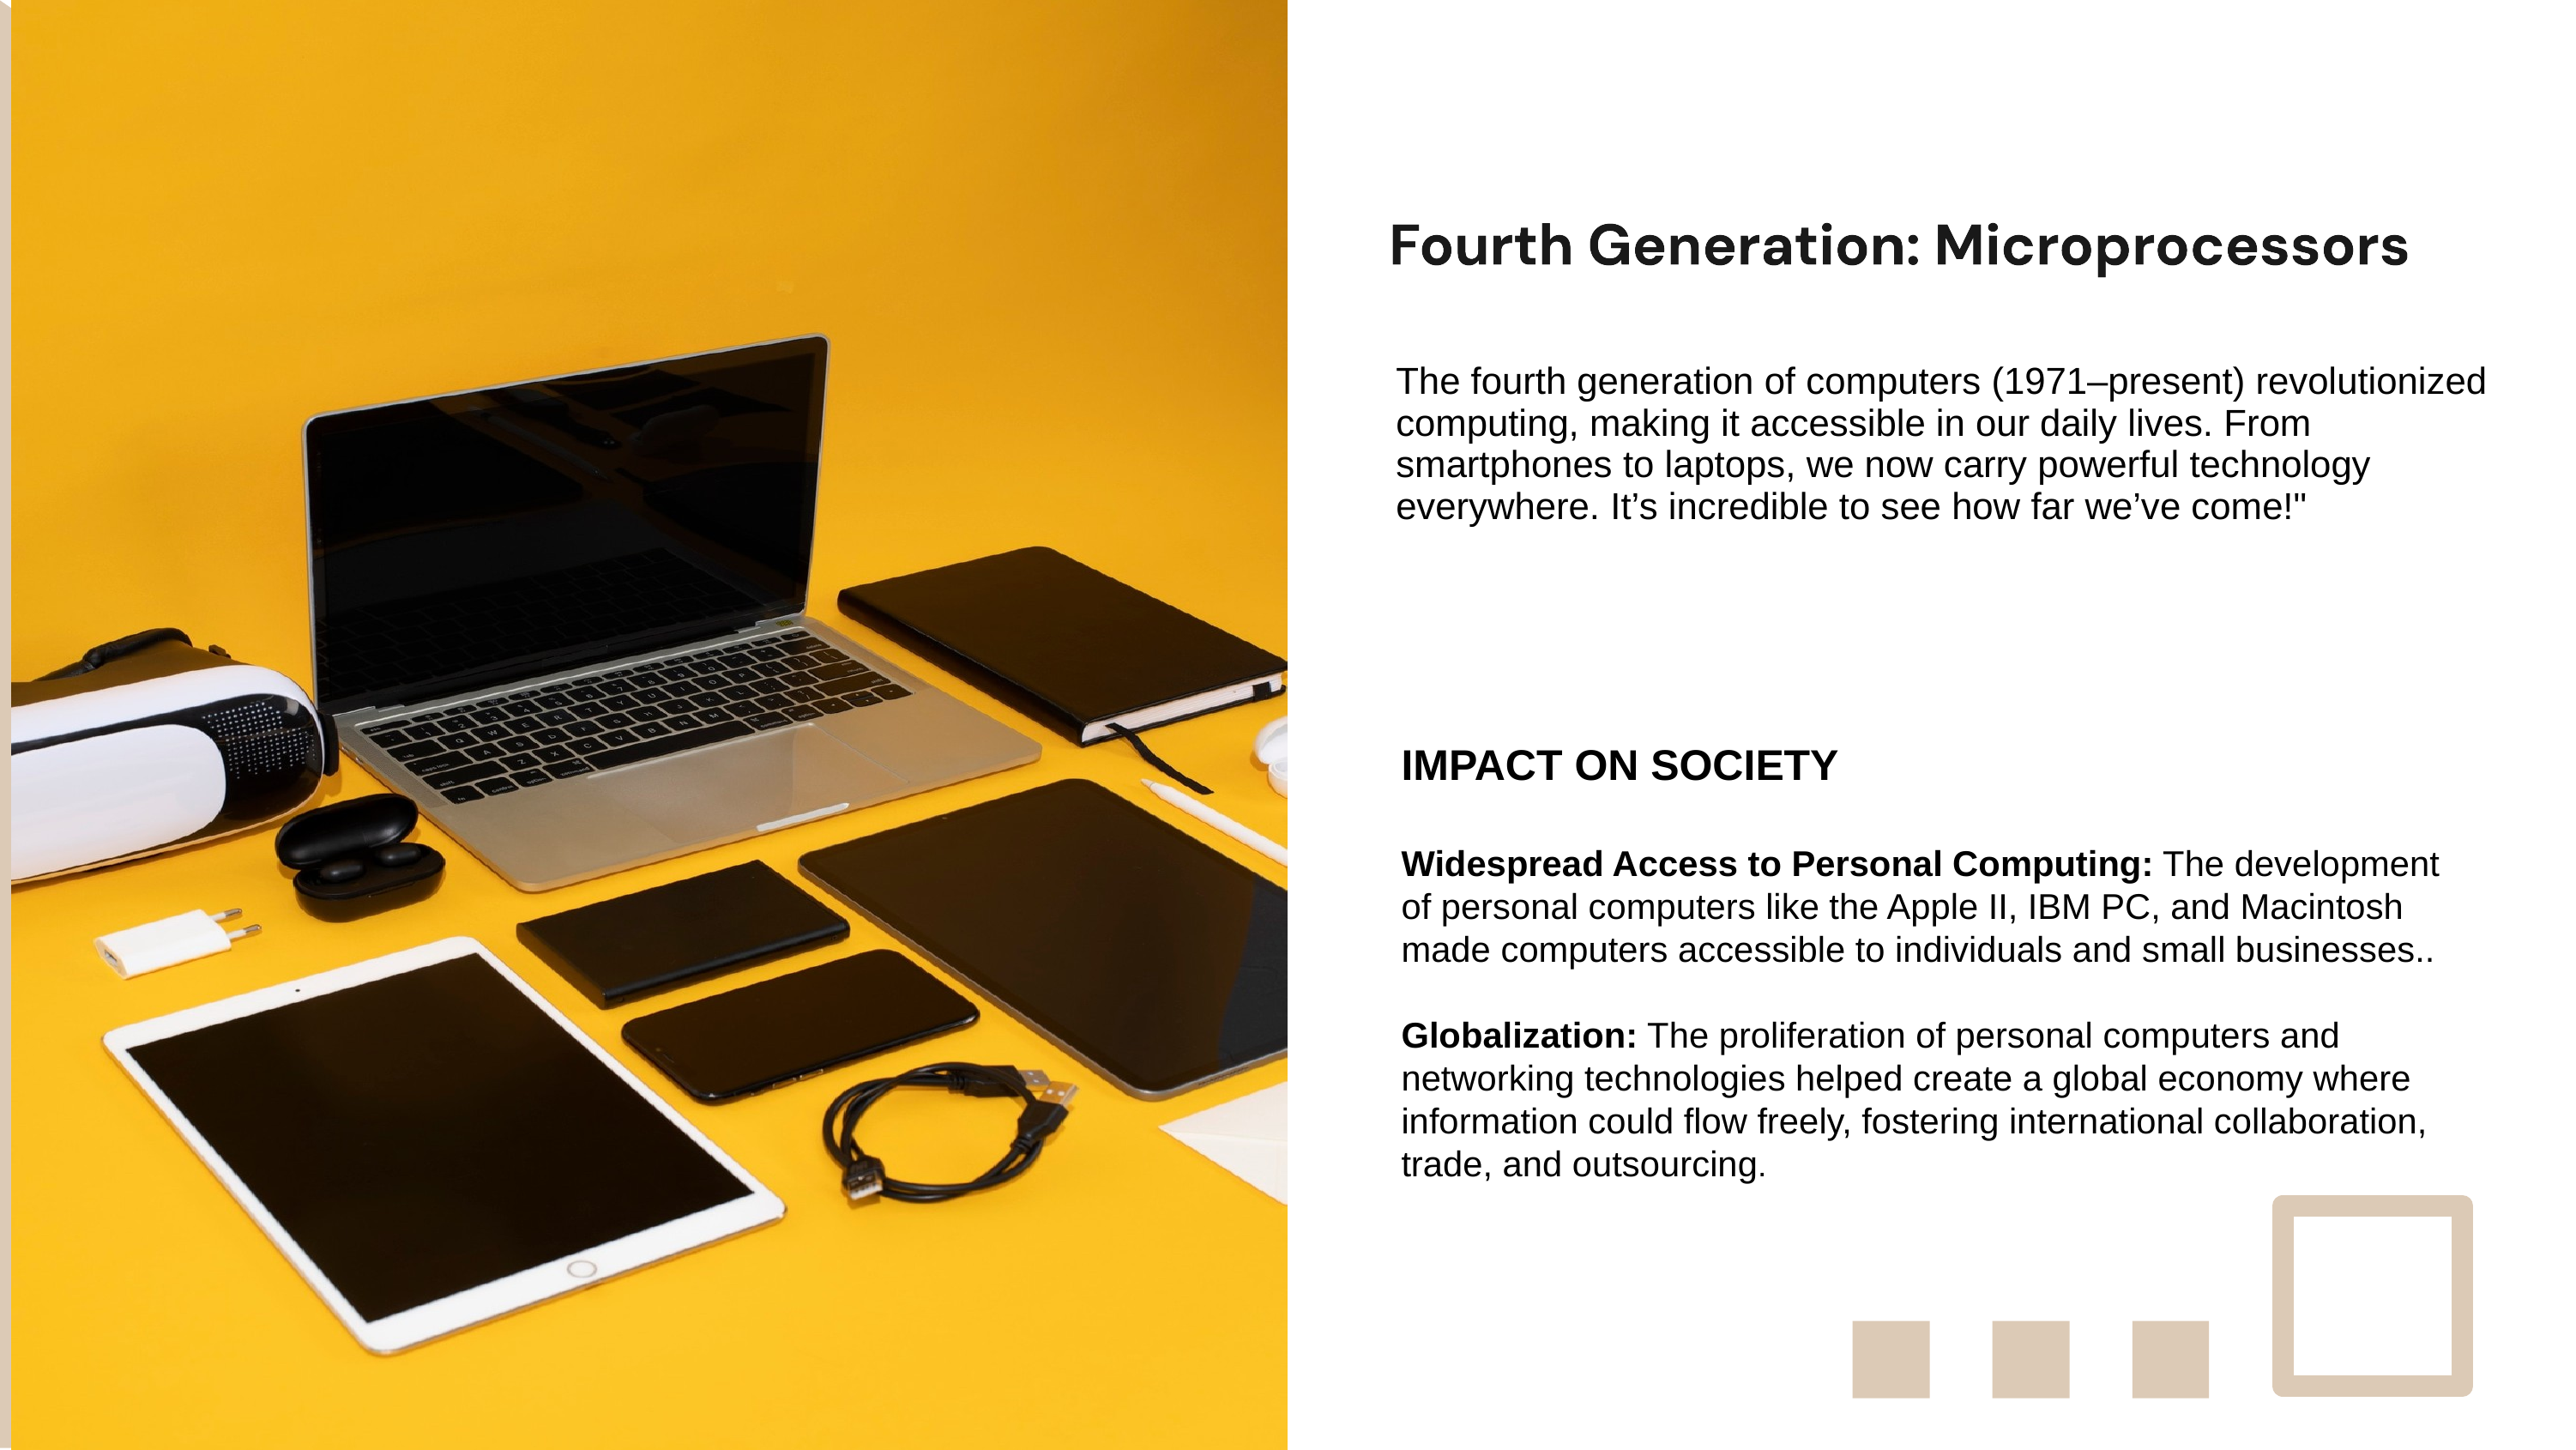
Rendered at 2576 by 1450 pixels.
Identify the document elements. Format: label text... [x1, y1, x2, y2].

text_box IMPACT ON SOCIETY Widespread Access to Personal Computing: The development of personal computers like the Apple II, IBM PC, and Macintosh made computers accessible to individuals and small businesses.. Globalization: The proliferation of personal computers and networking technologies helped create a global economy where information could flow freely, fostering international collaboration, trade, and outsourcing. [1388, 933, 2463, 1191]
text_box The fourth generation of computers (1971–present) revolutionized computing, making it accessible in our daily lives. From smartphones to laptops, we now carry powerful technology everywhere. It’s incredible to see how far we’ve come!" [1383, 353, 2510, 933]
picture [1388, 207, 2410, 283]
picture [11, 0, 1288, 1450]
